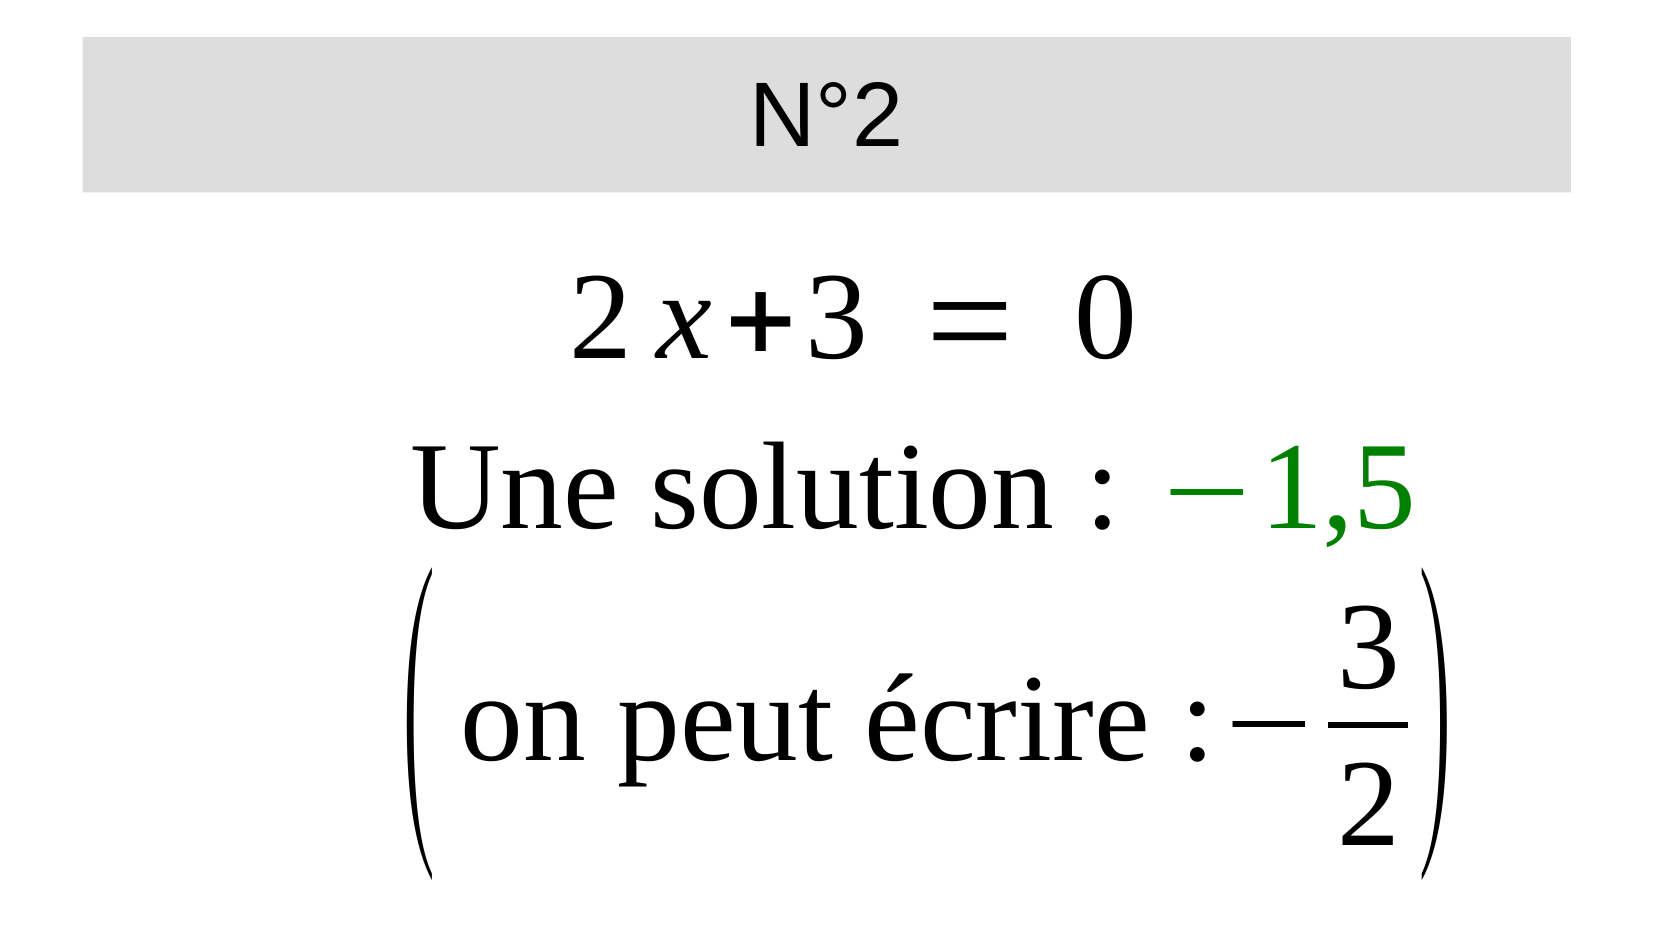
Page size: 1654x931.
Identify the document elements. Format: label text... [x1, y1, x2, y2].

chart [560, 248, 1146, 387]
title N°2 [82, 37, 1571, 193]
chart [389, 417, 1482, 888]
